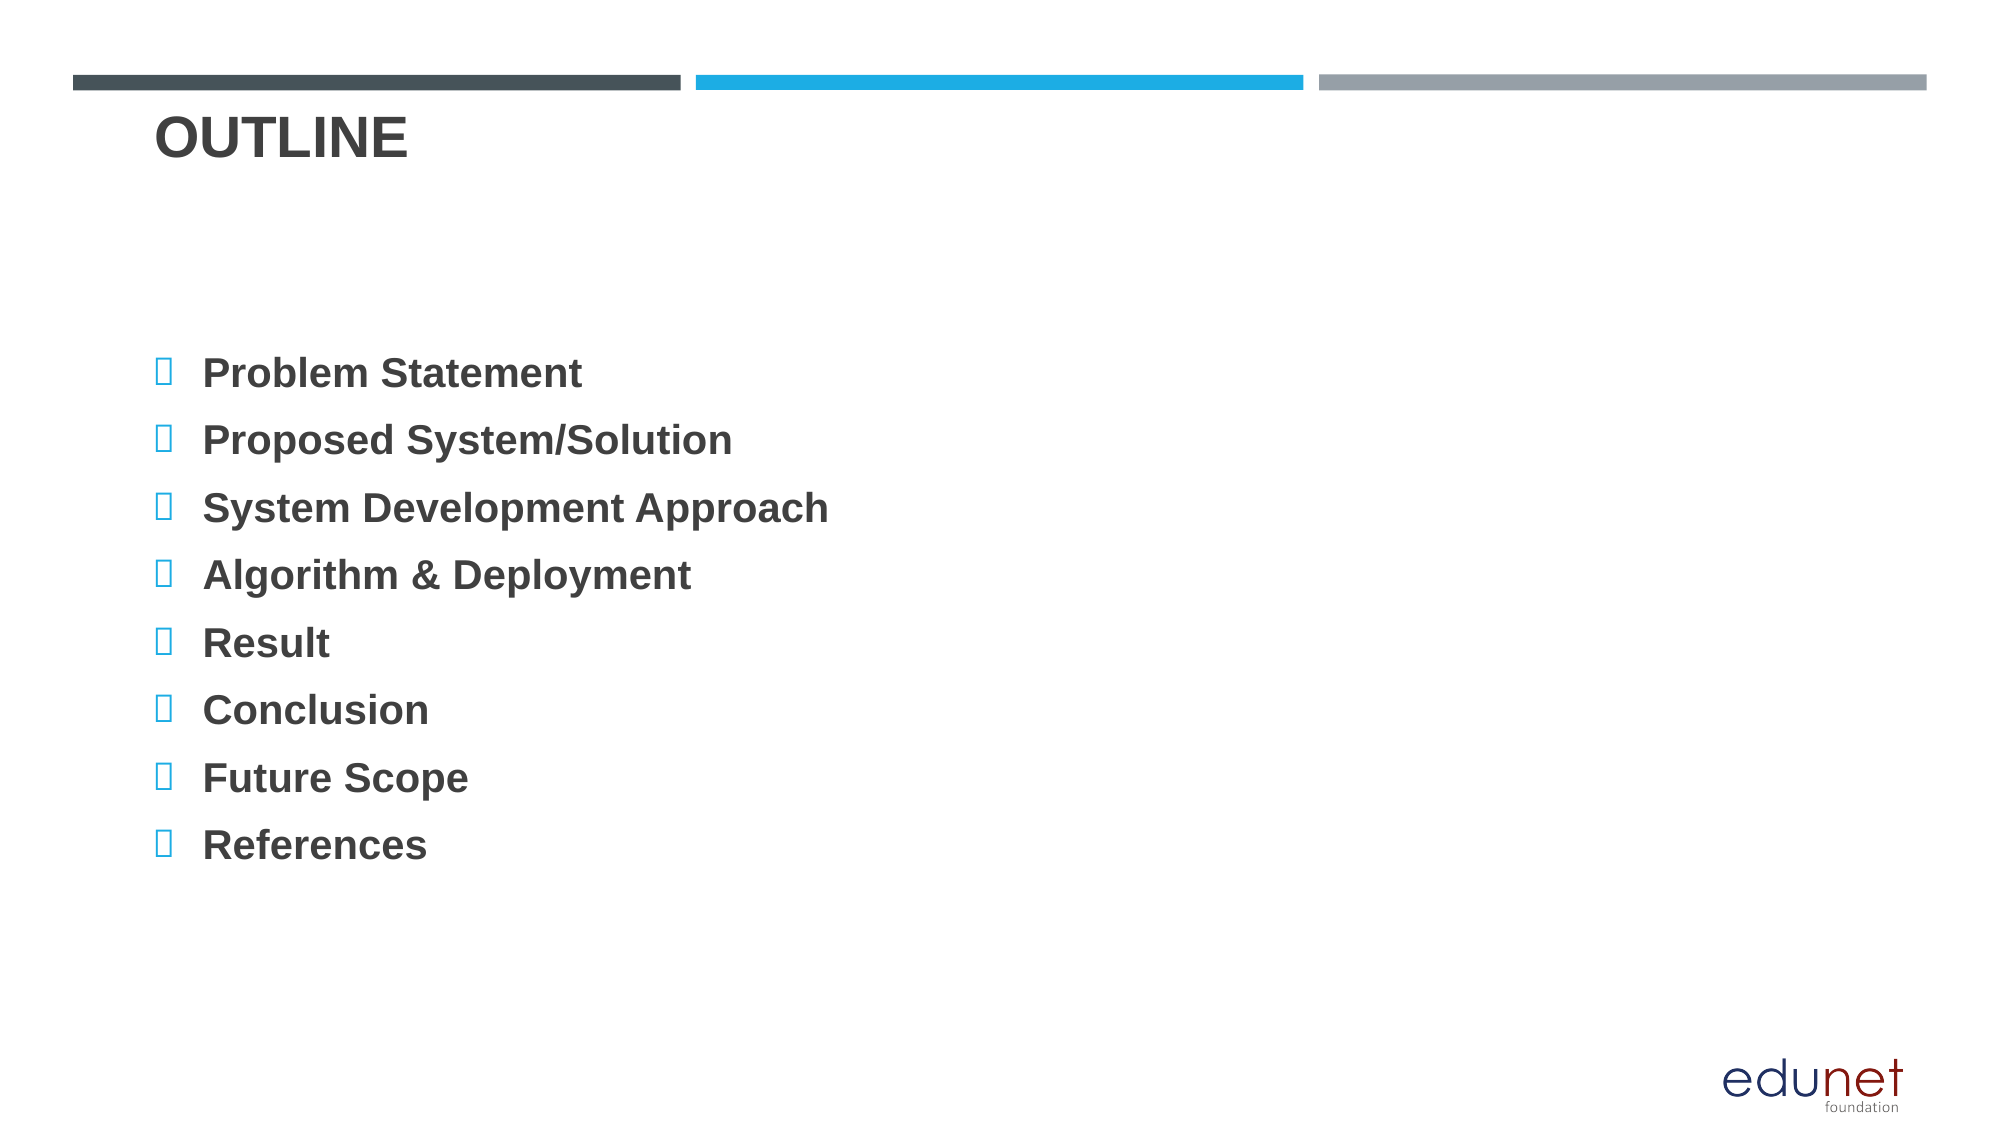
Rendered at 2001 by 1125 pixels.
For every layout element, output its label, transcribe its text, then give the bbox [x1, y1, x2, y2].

list Problem Statement Proposed System/Solution System Development Approach Algorithm & Deployment Result Conclusion Future Scope References [137, 265, 1945, 1125]
title OUTLINE [139, 91, 1865, 265]
